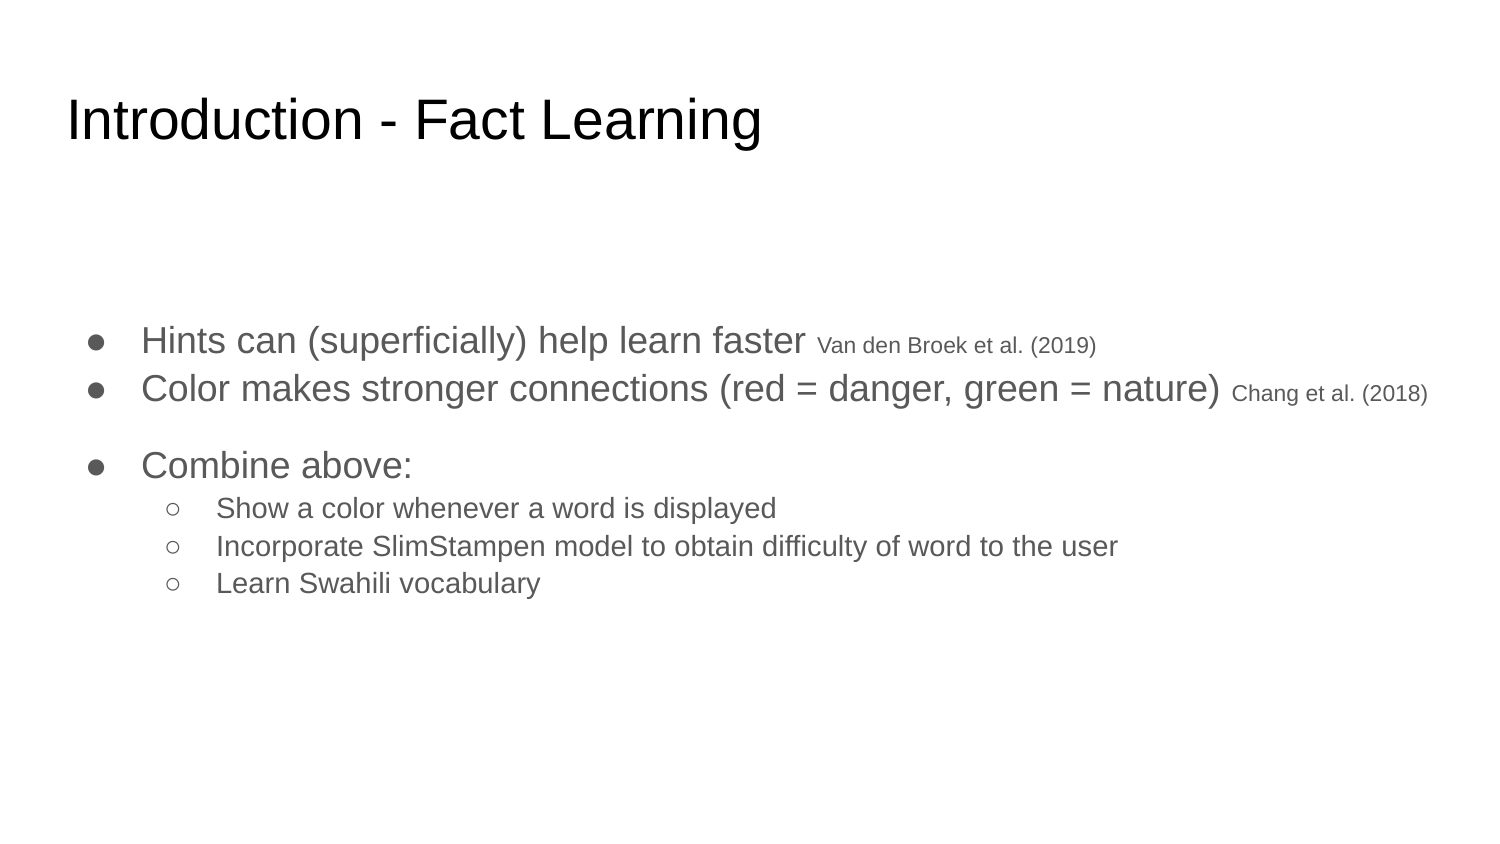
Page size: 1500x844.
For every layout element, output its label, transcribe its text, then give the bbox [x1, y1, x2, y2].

list Hints can (superficially) help learn faster Van den Broek et al. (2019) Color makes stronger connections (red = danger, green = nature) Chang et al. (2018) Combine above: Show a color whenever a word is displayed Incorporate SlimStampen model to obtain difficulty of word to the user Learn Swahili vocabulary [51, 297, 1449, 750]
title Introduction - Fact Learning [51, 72, 1449, 167]
